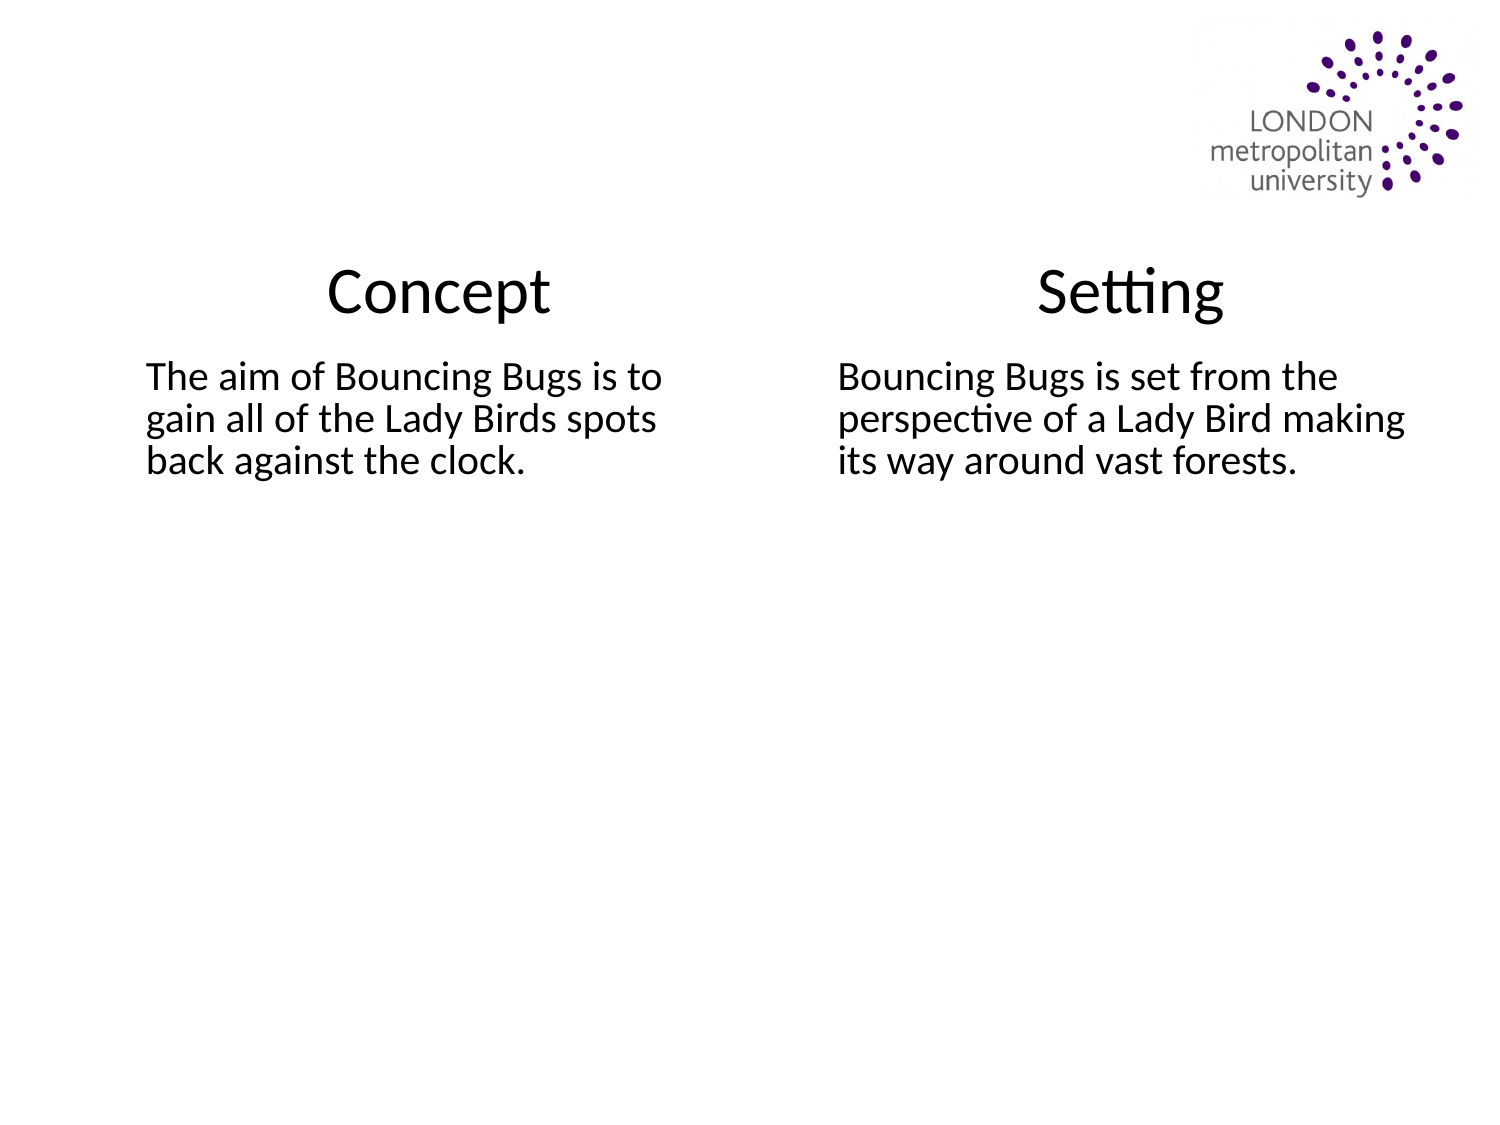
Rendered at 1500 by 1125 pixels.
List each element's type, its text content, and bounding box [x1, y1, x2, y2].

list Setting Bouncing Bugs is set from the perspective of a Lady Bird making its way around vast forests. [766, 263, 1426, 1006]
picture [1197, 21, 1477, 207]
list Concept The aim of Bouncing Bugs is to gain all of the Lady Birds spots back against the clock. [75, 263, 734, 1006]
